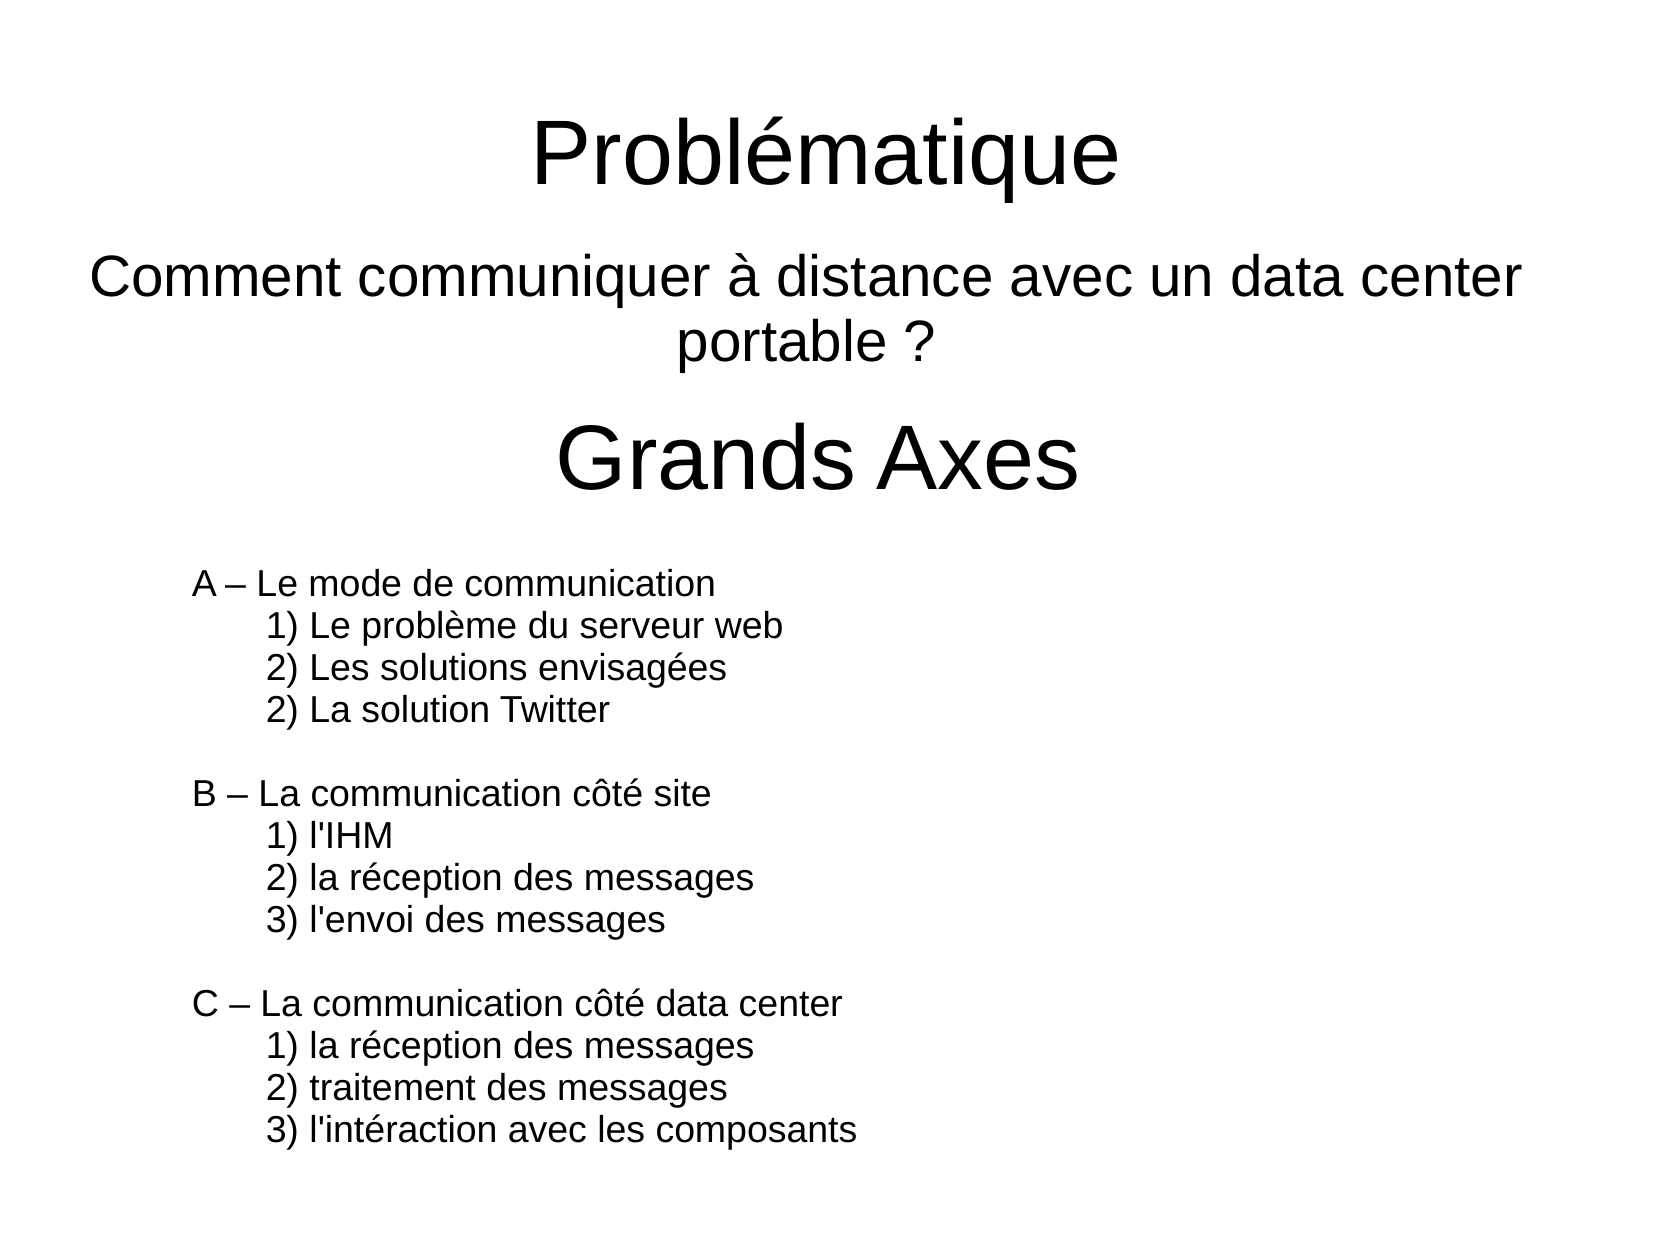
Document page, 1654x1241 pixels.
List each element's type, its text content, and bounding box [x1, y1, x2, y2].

title Problématique [82, 49, 1571, 236]
title Grands Axes [74, 354, 1563, 562]
text_box Comment communiquer à distance avec un data center portable ? [74, 236, 1571, 382]
text_box A – Le mode de communication 1) Le problème du serveur web 2) Les solutions envisagées 2) La solution Twitter B – La communication côté site 1) l'IHM 2) la réception des messages 3) l'envoi des messages C – La communication côté data center 1) la réception des messages 2) traitement des messages 3) l'intéraction avec les composants [177, 555, 1489, 1158]
